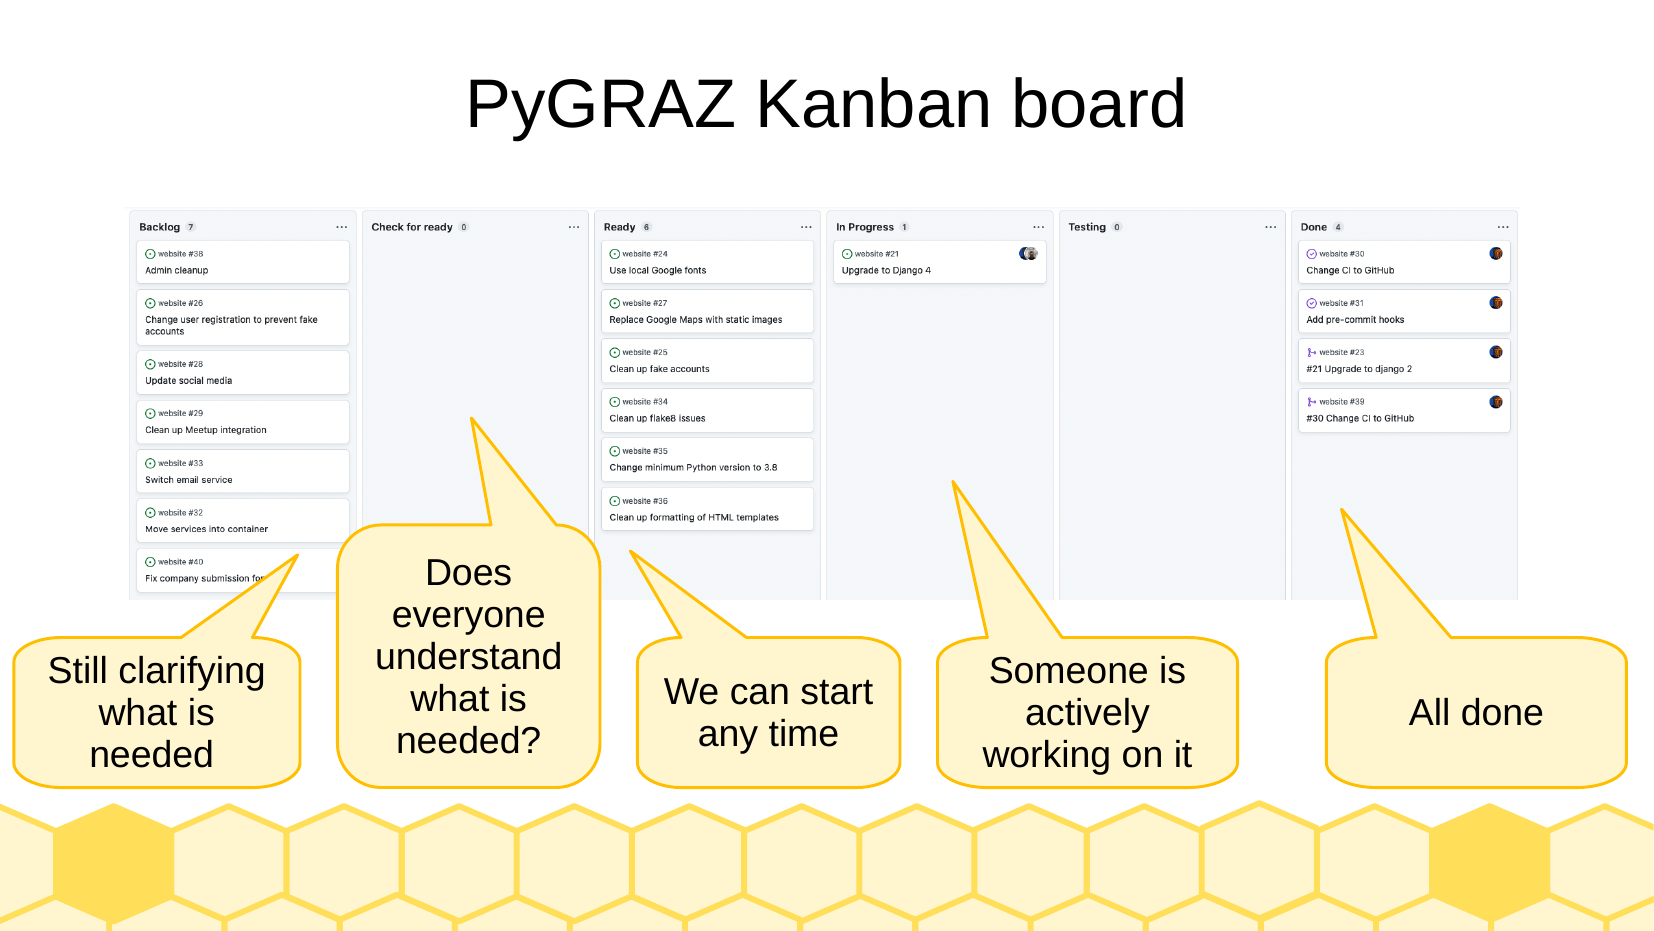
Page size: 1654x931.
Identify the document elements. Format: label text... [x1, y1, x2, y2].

text_box We can start any time [630, 550, 901, 788]
text_box Does everyone understand what is needed? [337, 417, 601, 788]
text_box Still clarifying what is needed [13, 554, 301, 788]
picture [124, 207, 1521, 601]
text_box All done [1326, 509, 1627, 788]
text_box Someone is actively working on it [937, 481, 1238, 788]
title PyGRAZ Kanban board [88, 29, 1565, 178]
